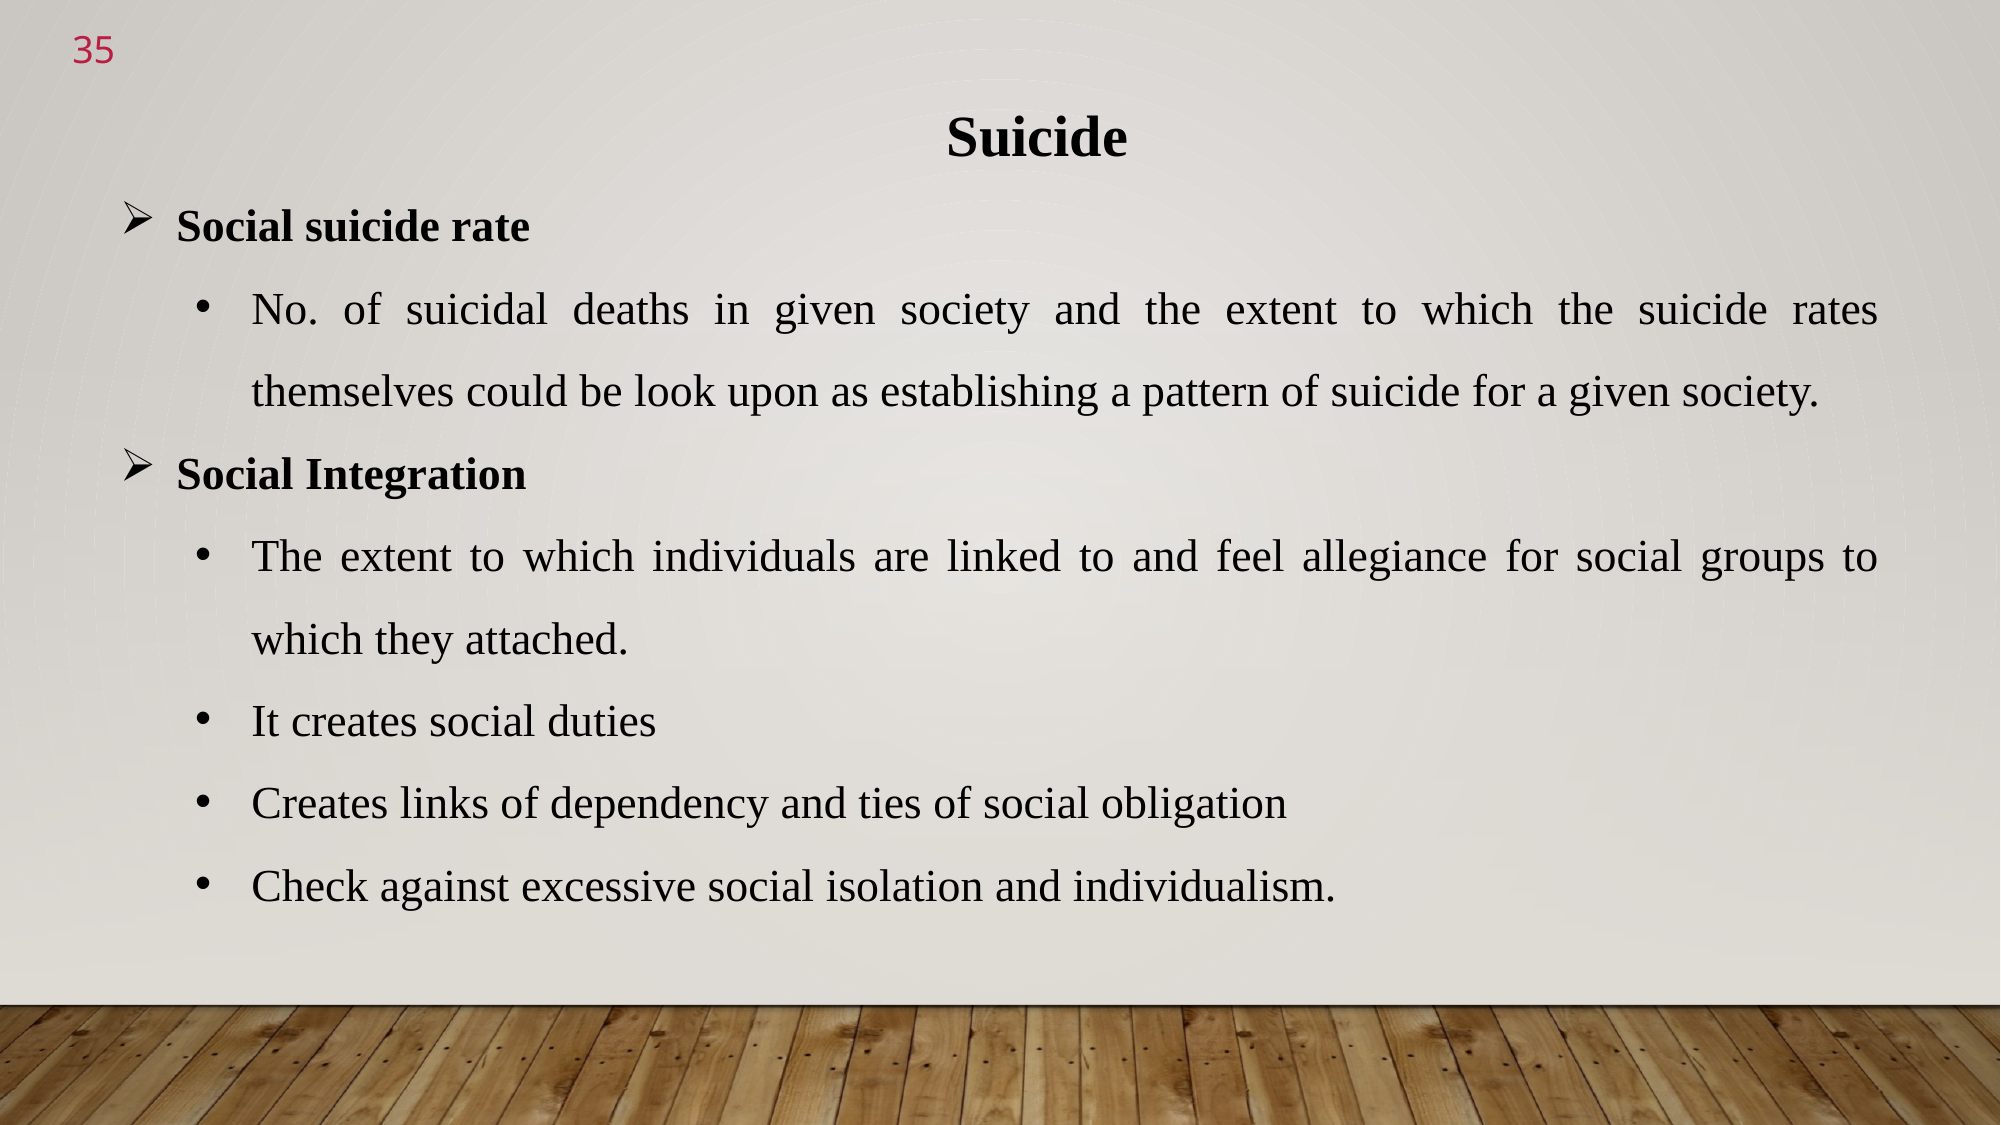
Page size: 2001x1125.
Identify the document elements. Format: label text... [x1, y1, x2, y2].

text_box Suicide Social suicide rate No. of suicidal deaths in given society and the extent to which the suicide rates themselves could be look upon as establishing a pattern of suicide for a given society. Social Integration The extent to which individuals are linked to and feel allegiance for social groups to which they attached. It creates social duties Creates links of dependency and ties of social obligation Check against excessive social isolation and individualism. [105, 56, 1895, 919]
slide_number 21 [0, 18, 131, 102]
picture [0, 1005, 2000, 1125]
